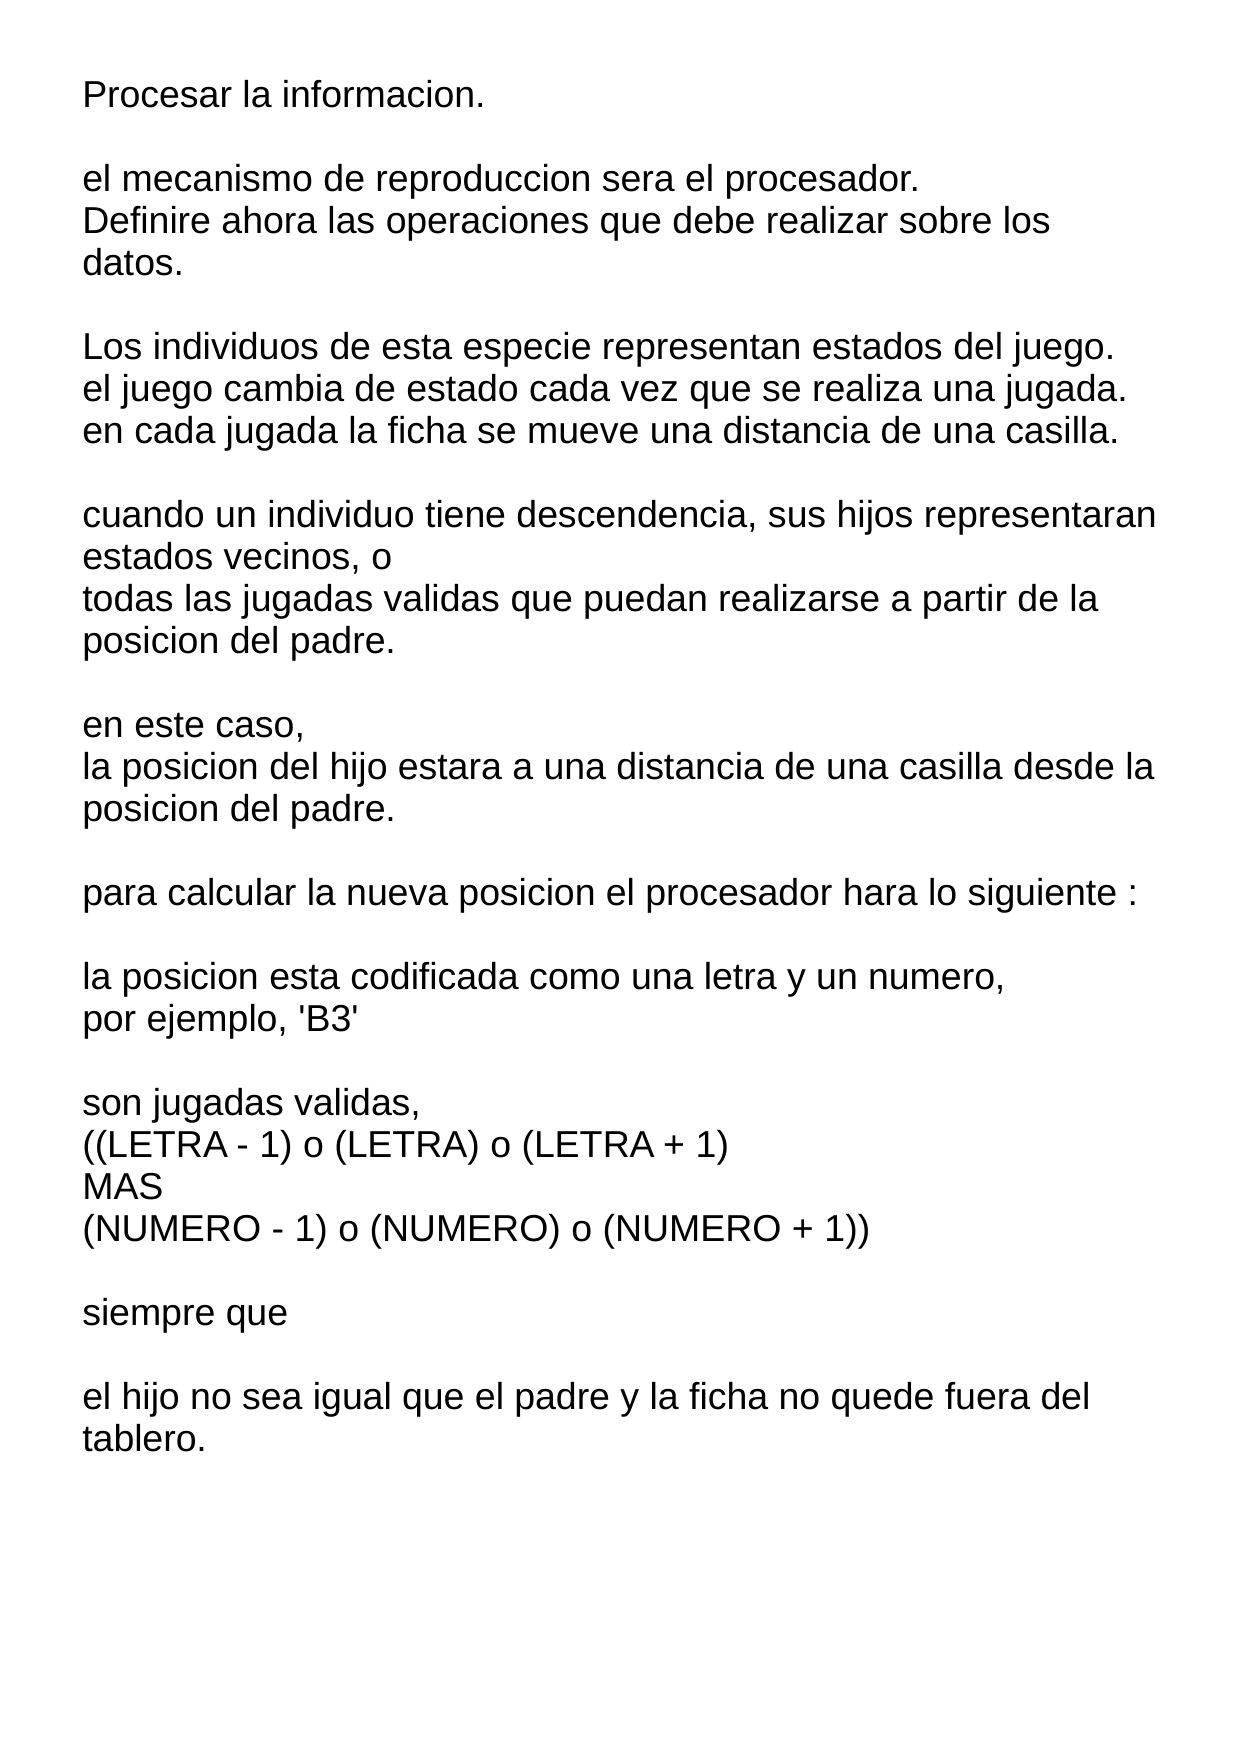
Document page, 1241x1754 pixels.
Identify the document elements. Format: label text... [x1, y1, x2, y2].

text_box Procesar la informacion. el mecanismo de reproduccion sera el procesador. Definire ahora las operaciones que debe realizar sobre los datos. Los individuos de esta especie representan estados del juego. el juego cambia de estado cada vez que se realiza una jugada. en cada jugada la ficha se mueve una distancia de una casilla. cuando un individuo tiene descendencia, sus hijos representaran estados vecinos, o todas las jugadas validas que puedan realizarse a partir de la posicion del padre. en este caso, la posicion del hijo estara a una distancia de una casilla desde la posicion del padre. para calcular la nueva posicion el procesador hara lo siguiente : la posicion esta codificada como una letra y un numero, por ejemplo, 'B3' son jugadas validas, ((LETRA - 1) o (LETRA) o (LETRA + 1) MAS (NUMERO - 1) o (NUMERO) o (NUMERO + 1)) siempre que el hijo no sea igual que el padre y la ficha no quede fuera del tablero. [67, 66, 1174, 1551]
